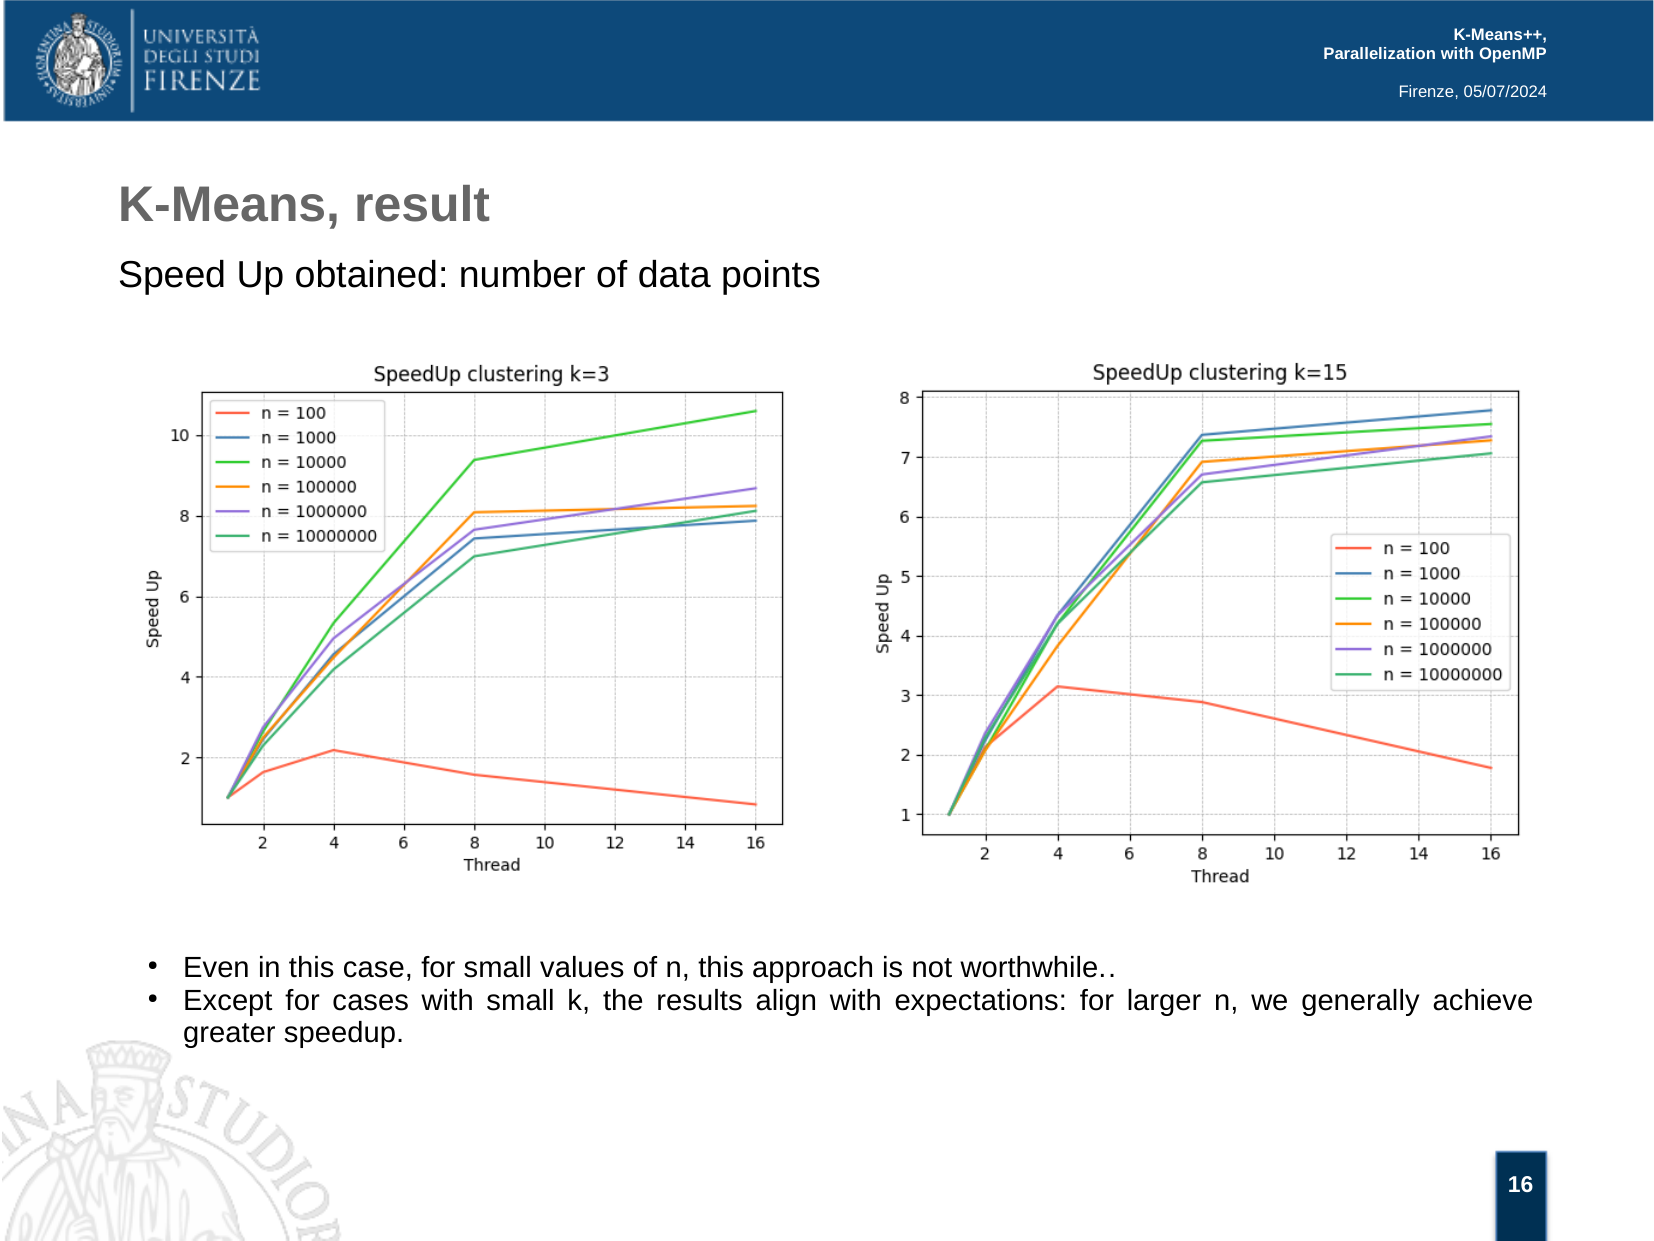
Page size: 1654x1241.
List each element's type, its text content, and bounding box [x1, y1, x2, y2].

text_box 16 [1505, 1160, 1536, 1208]
picture [2, 0, 1654, 1241]
text_box K-Means++, Parallelization with OpenMP Firenze, 05/07/2024 [685, 24, 1548, 102]
text_box K-Means, result Speed Up obtained: number of data points [118, 106, 1152, 324]
text_box Even in this case, for small values of n, this approach is not worthwhile.​. Except for cases with small k, the results align with expectations: for larger n, we generally achieve greater speedup. [147, 907, 1536, 1093]
